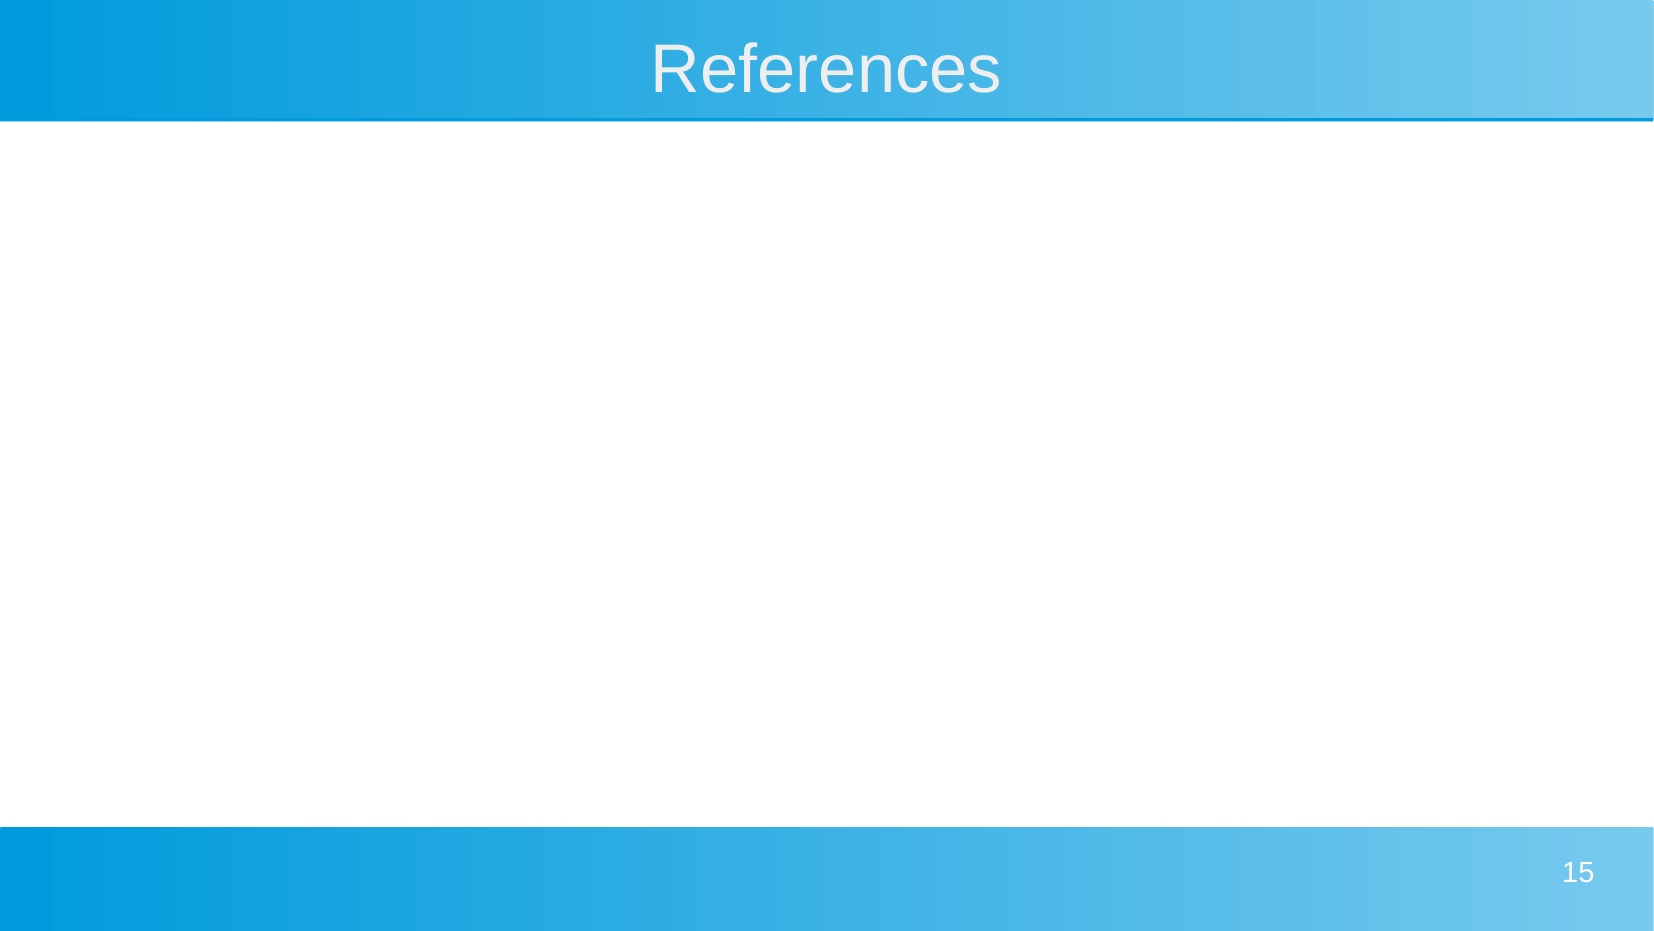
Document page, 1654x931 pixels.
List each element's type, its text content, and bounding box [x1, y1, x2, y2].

title References [59, 29, 1595, 108]
